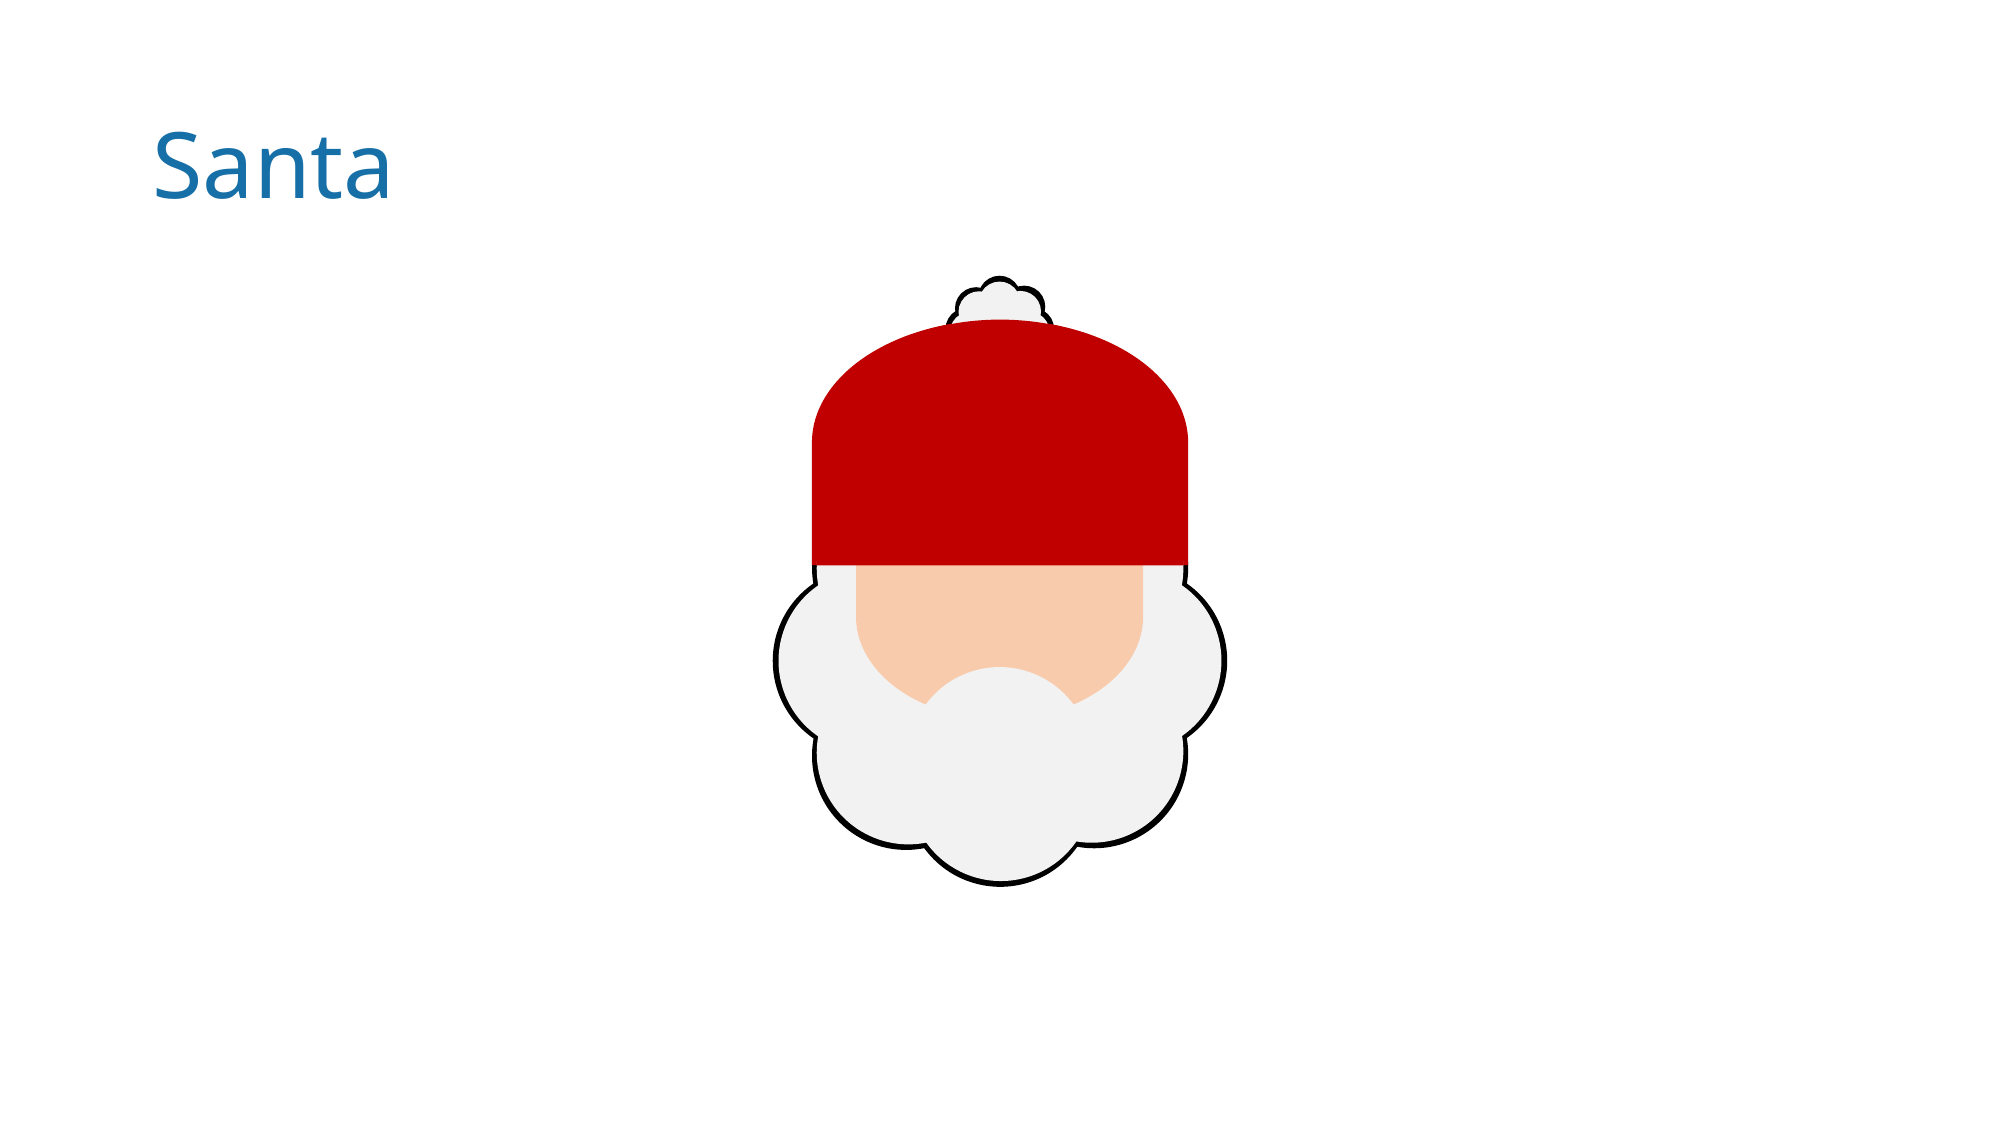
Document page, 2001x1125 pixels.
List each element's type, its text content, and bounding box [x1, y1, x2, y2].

text_box [772, 278, 1228, 887]
title Santa [137, 59, 1863, 278]
